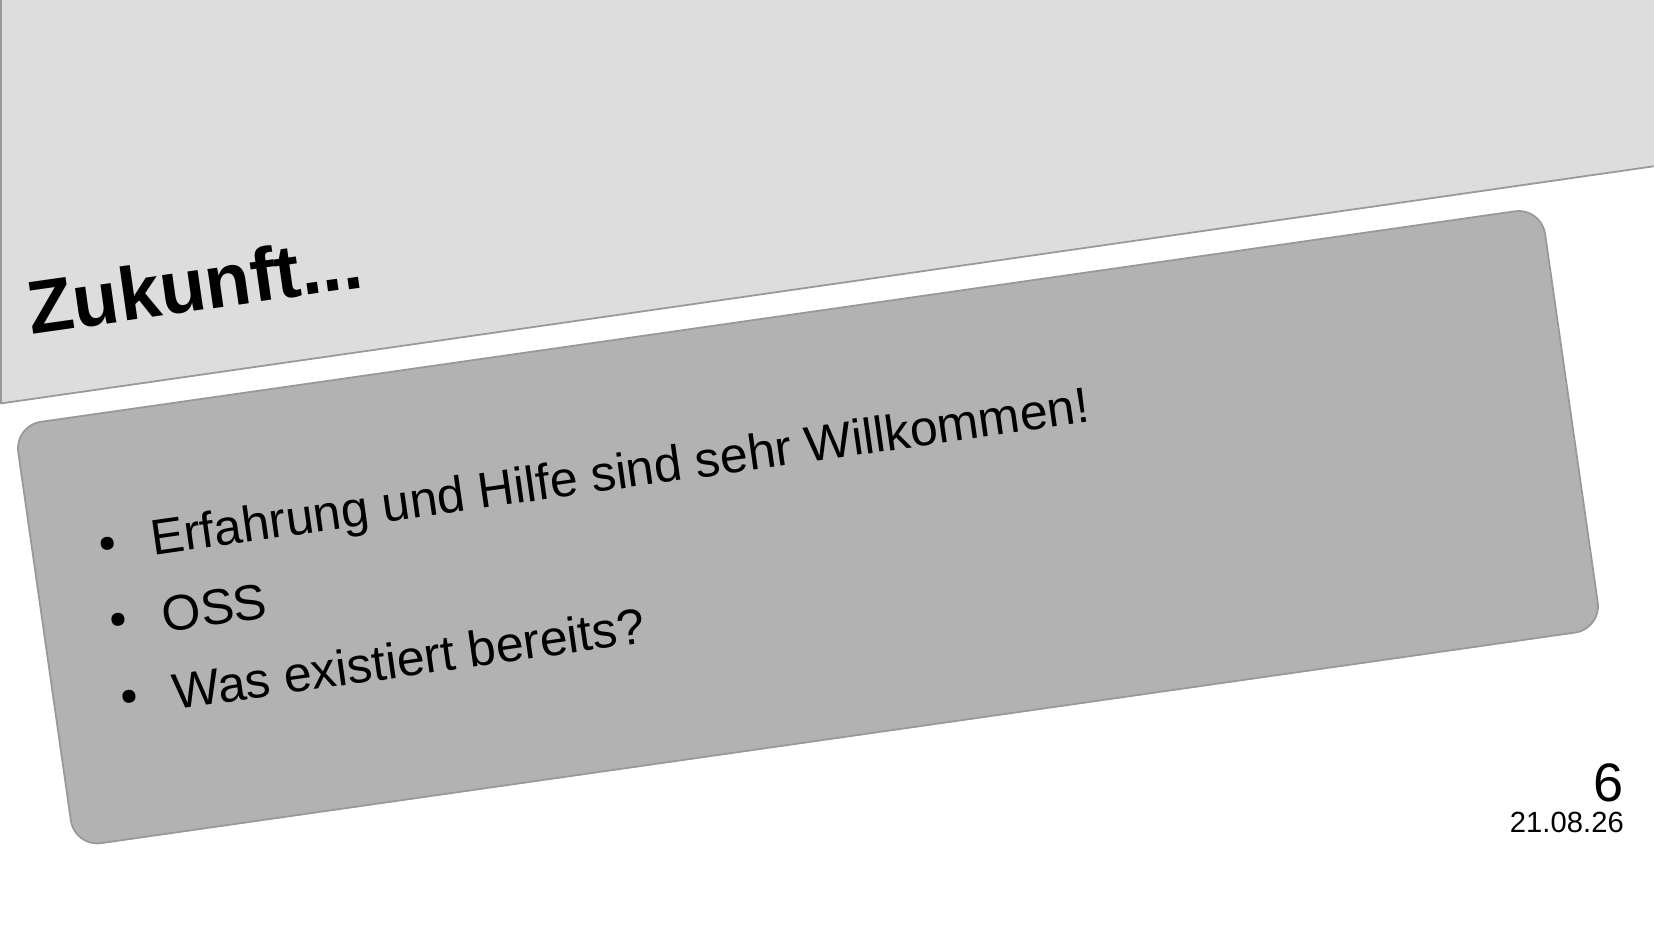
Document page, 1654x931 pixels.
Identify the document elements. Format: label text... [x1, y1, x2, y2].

list Erfahrung und Hilfe sind sehr Willkommen! OSS Was existiert bereits? [77, 314, 1568, 871]
title Zukunft... [16, 21, 1501, 387]
